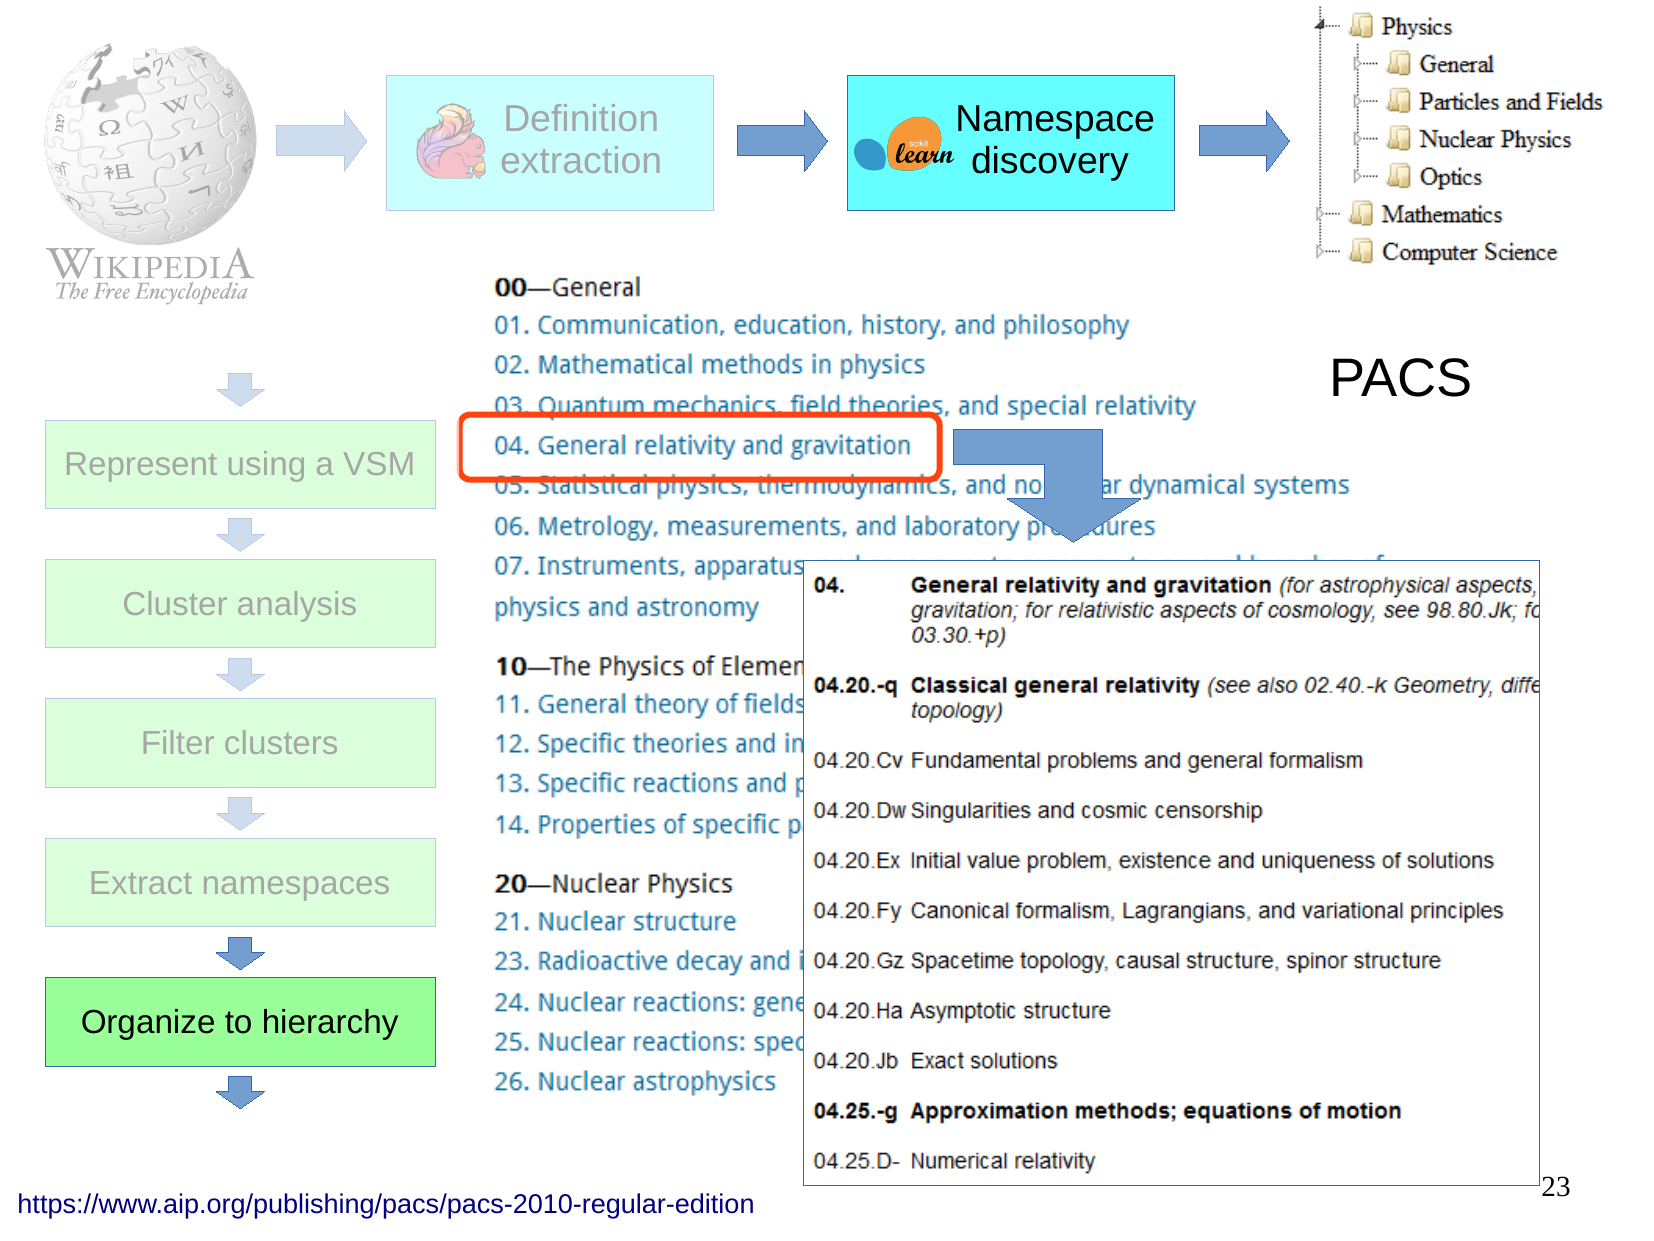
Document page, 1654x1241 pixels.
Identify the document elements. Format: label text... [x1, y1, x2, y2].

text_box Namespace discovery [940, 90, 1181, 196]
picture [852, 104, 956, 174]
text_box PACS [1314, 339, 1489, 415]
text_box [39, 360, 460, 934]
text_box [0, 30, 736, 316]
text_box https://www.aip.org/publishing/pacs/pacs-2010-regular-edition [2, 1181, 1051, 1239]
picture [489, 2, 1636, 1186]
picture [489, 418, 936, 476]
text_box [216, 937, 265, 970]
text_box [737, 110, 828, 172]
text_box [216, 1076, 265, 1109]
text_box [1199, 110, 1290, 172]
text_box [847, 75, 1175, 211]
text_box Organize to hierarchy [45, 977, 436, 1067]
text_box [953, 429, 1141, 543]
